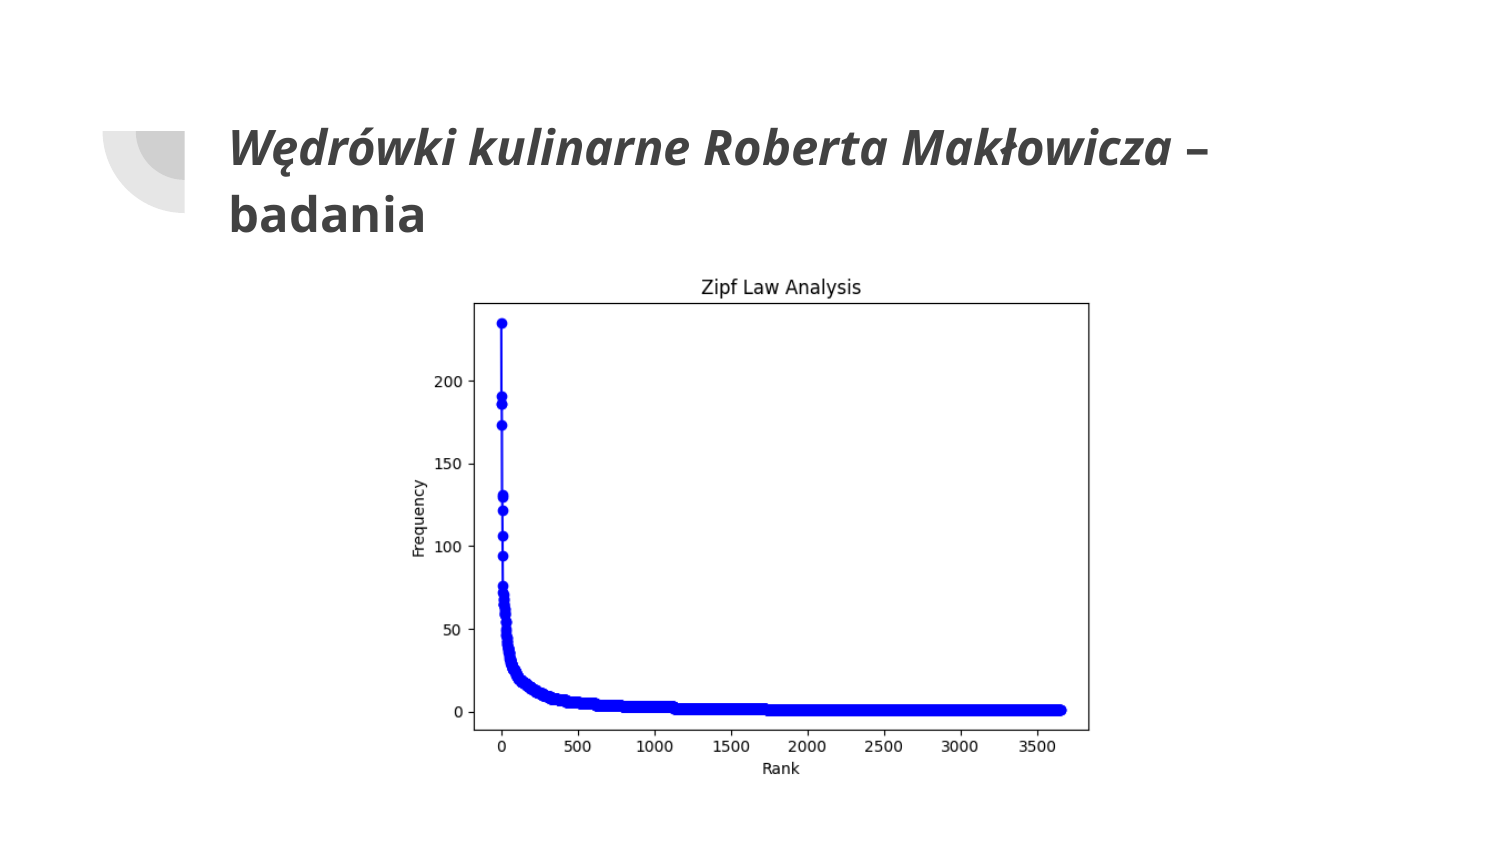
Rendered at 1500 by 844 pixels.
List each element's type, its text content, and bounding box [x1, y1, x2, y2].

picture [395, 262, 1105, 794]
title Wędrówki kulinarne Roberta Makłowicza – badania [213, 98, 1368, 263]
